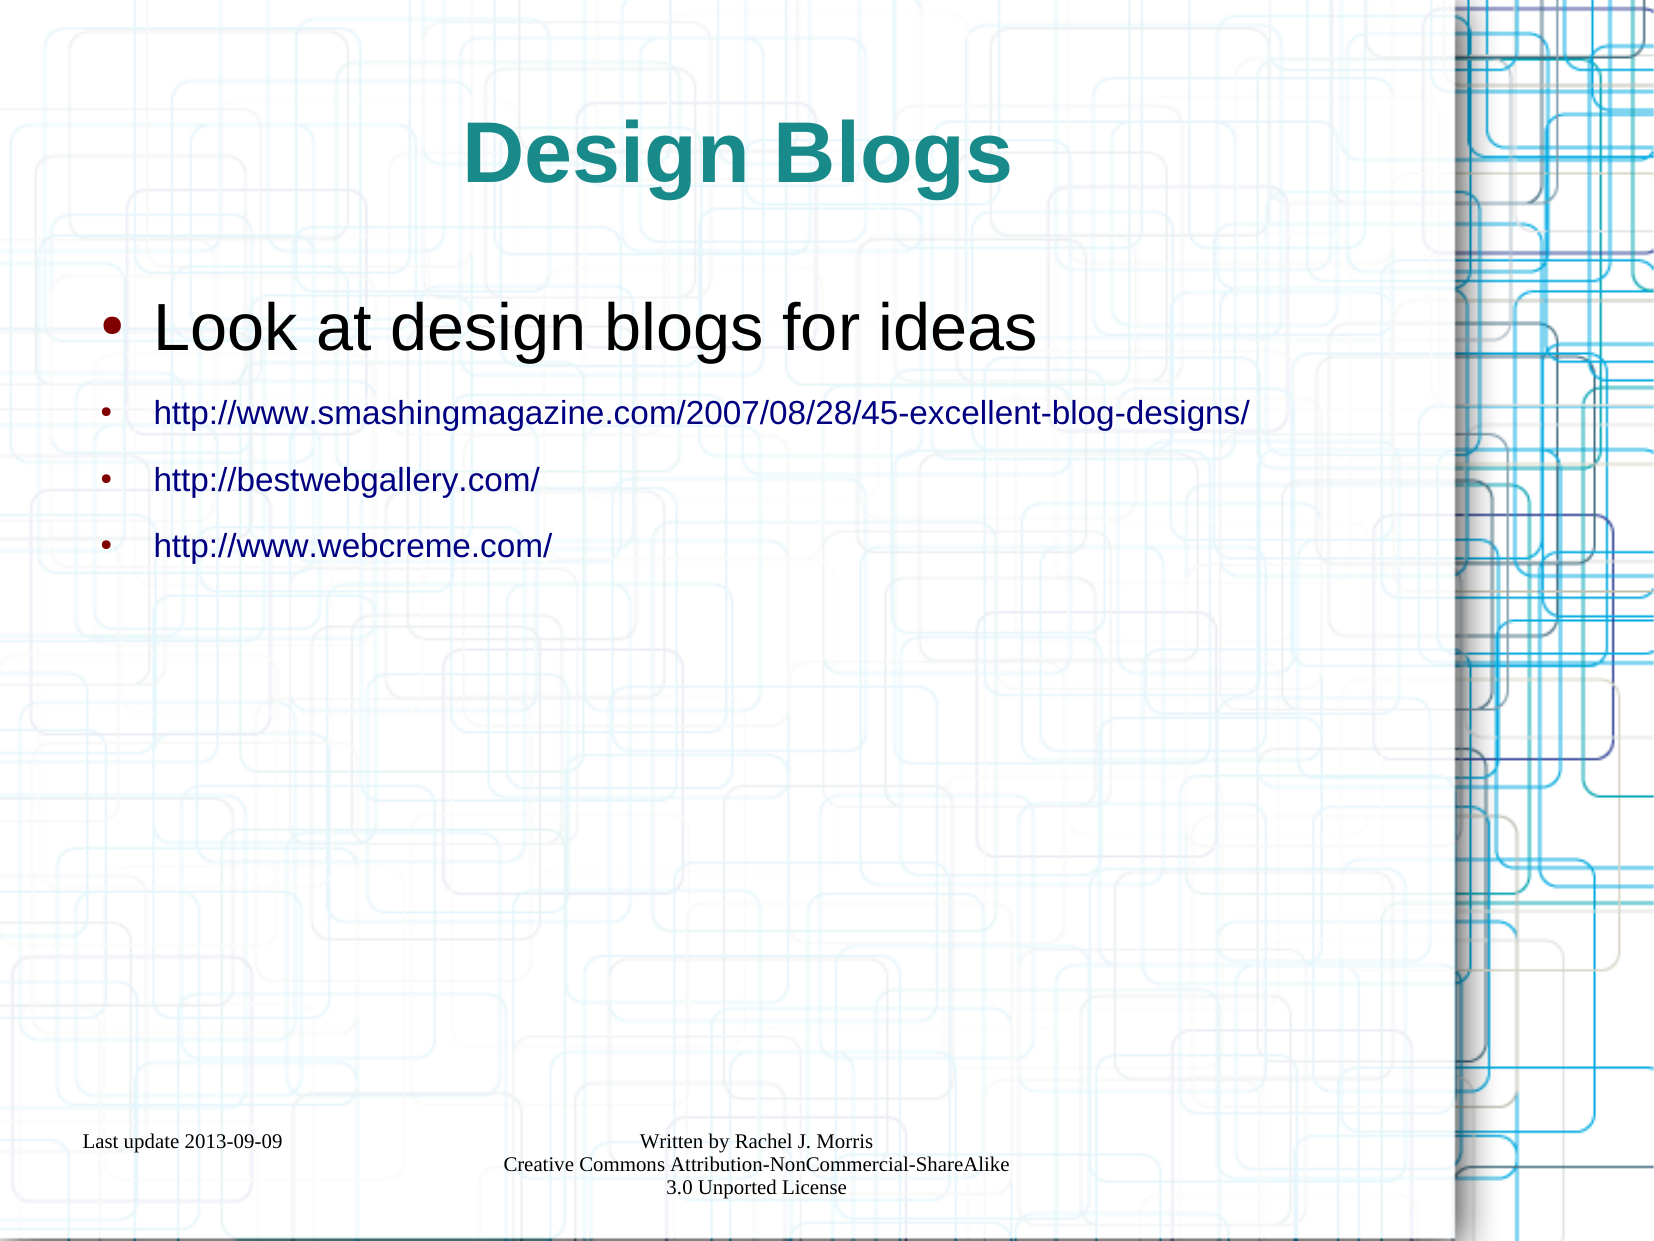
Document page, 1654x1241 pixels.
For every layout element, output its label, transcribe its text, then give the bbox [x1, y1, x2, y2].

title Design Blogs [59, 49, 1418, 257]
list Look at design blogs for ideas http://www.smashingmagazine.com/2007/08/28/45-excellent-blog-designs/ http://bestwebgallery.com/ http://www.webcreme.com/ [82, 290, 1418, 1010]
picture [0, 0, 1654, 1241]
